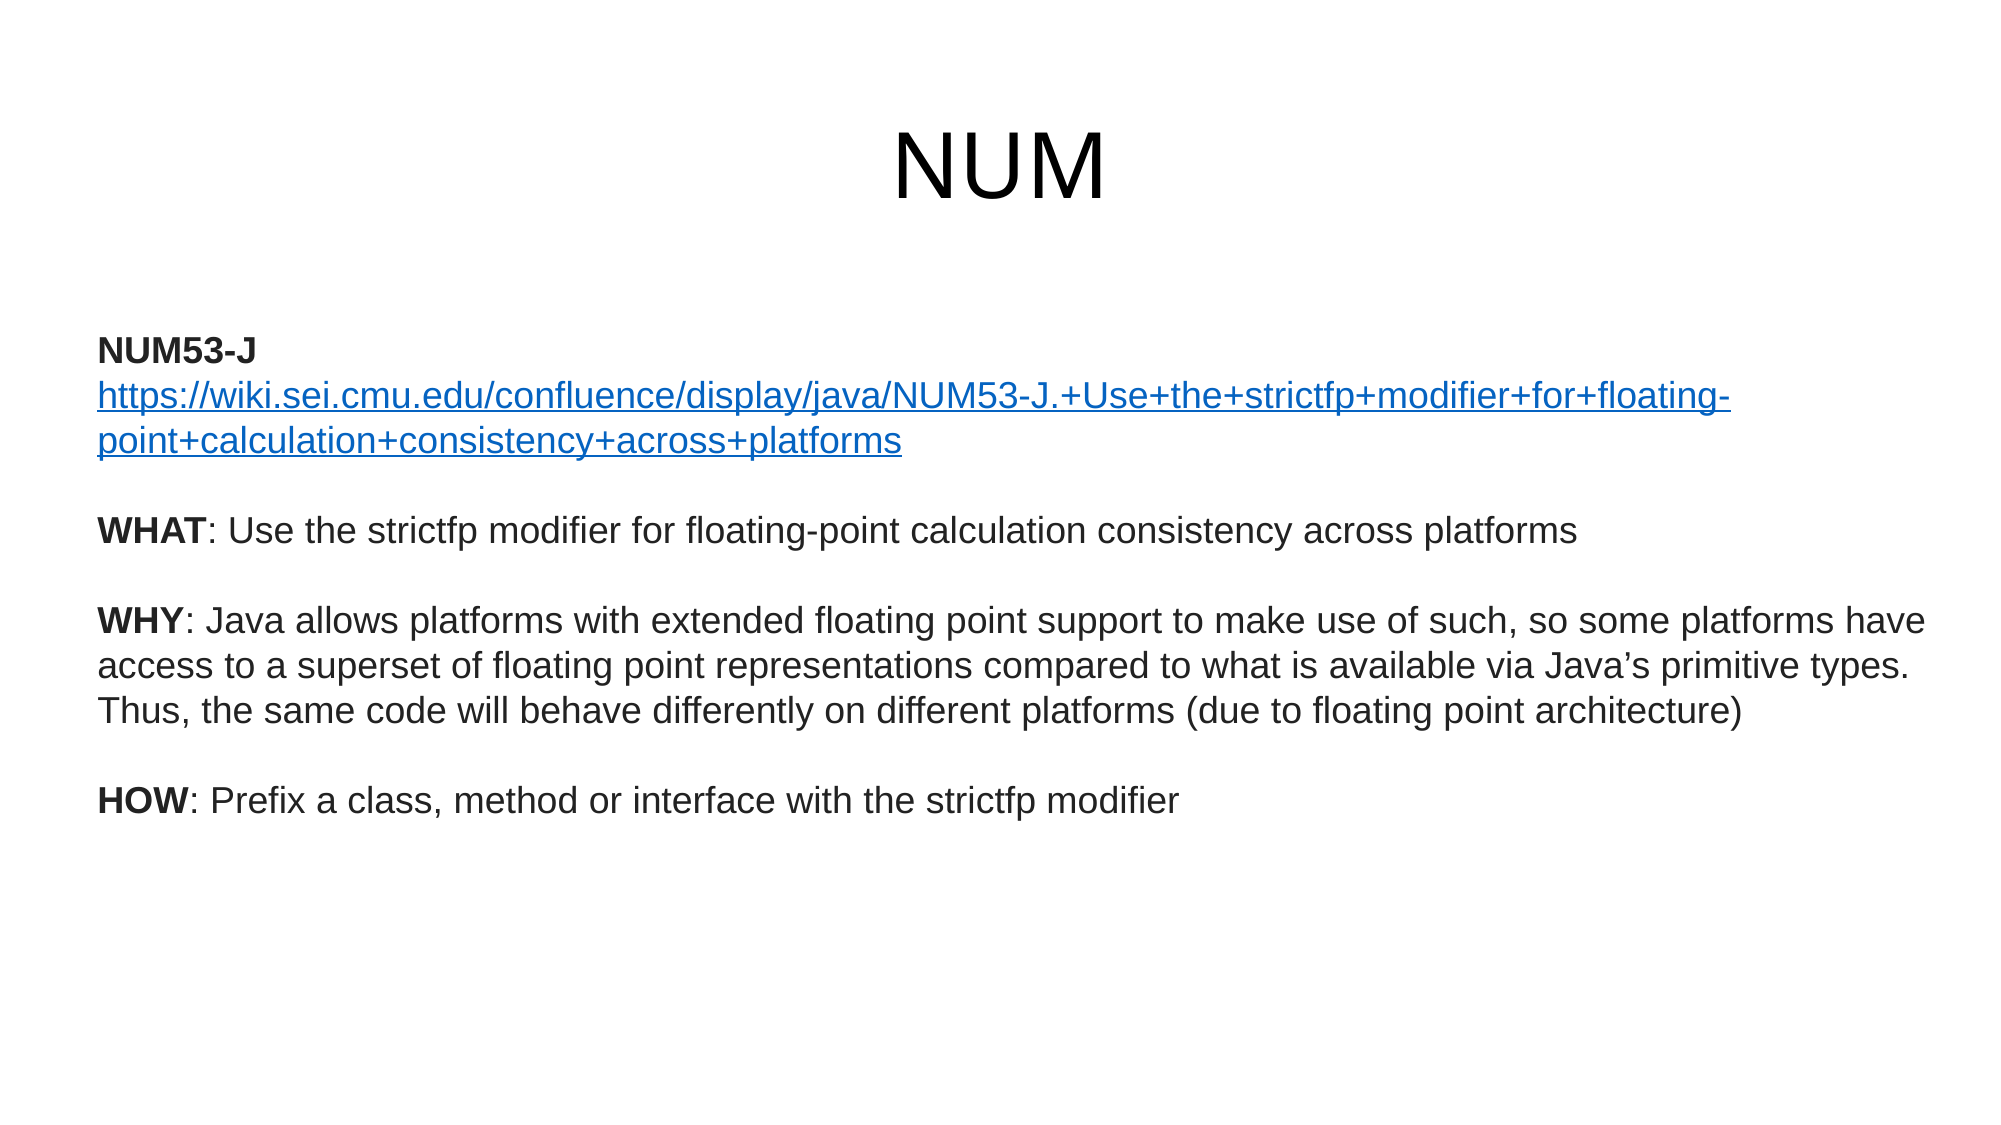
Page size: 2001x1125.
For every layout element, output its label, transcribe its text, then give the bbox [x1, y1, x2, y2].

text_box NUM [137, 59, 1863, 278]
text_box NUM53-J https://wiki.sei.cmu.edu/confluence/display/java/NUM53-J.+Use+the+strictfp+modifier+for+floating-point+calculation+consistency+across+platforms WHAT: Use the strictfp modifier for floating-point calculation consistency across platforms WHY: Java allows platforms with extended floating point support to make use of such, so some platforms have access to a superset of floating point representations compared to what is available via Java’s primitive types. Thus, the same code will behave differently on different platforms (due to floating point architecture) HOW: Prefix a class, method or interface with the strictfp modifier [82, 291, 1989, 945]
